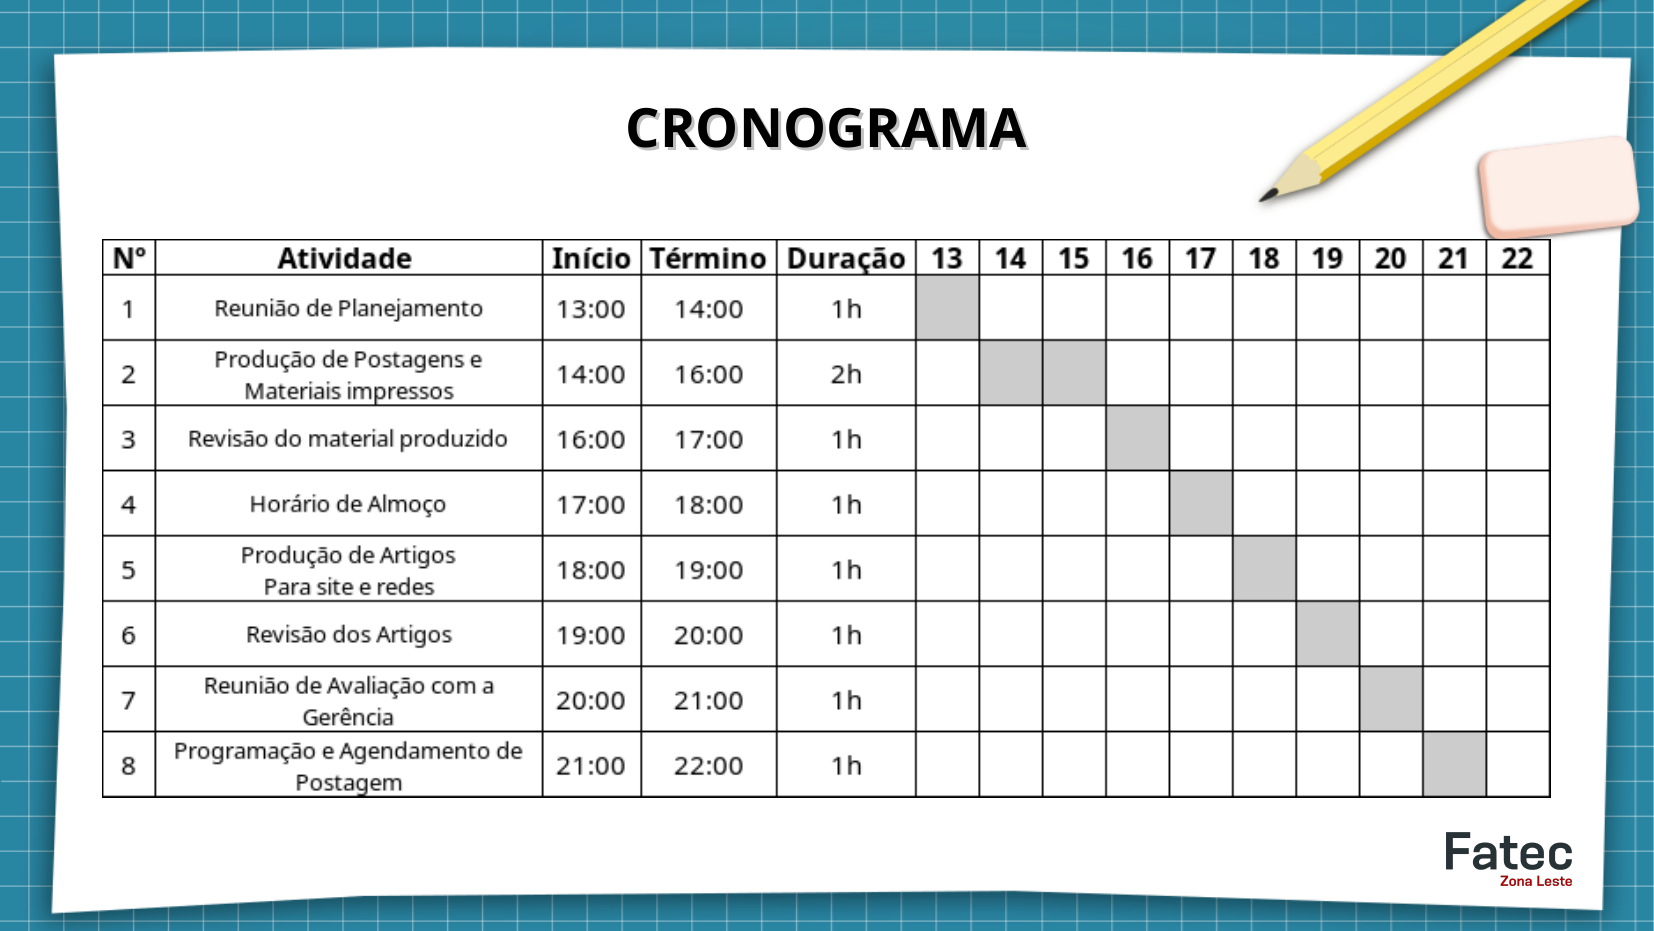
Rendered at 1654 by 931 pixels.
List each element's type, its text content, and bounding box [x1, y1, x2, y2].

title CRONOGRAMA [82, 48, 1571, 205]
picture [0, 0, 1654, 931]
